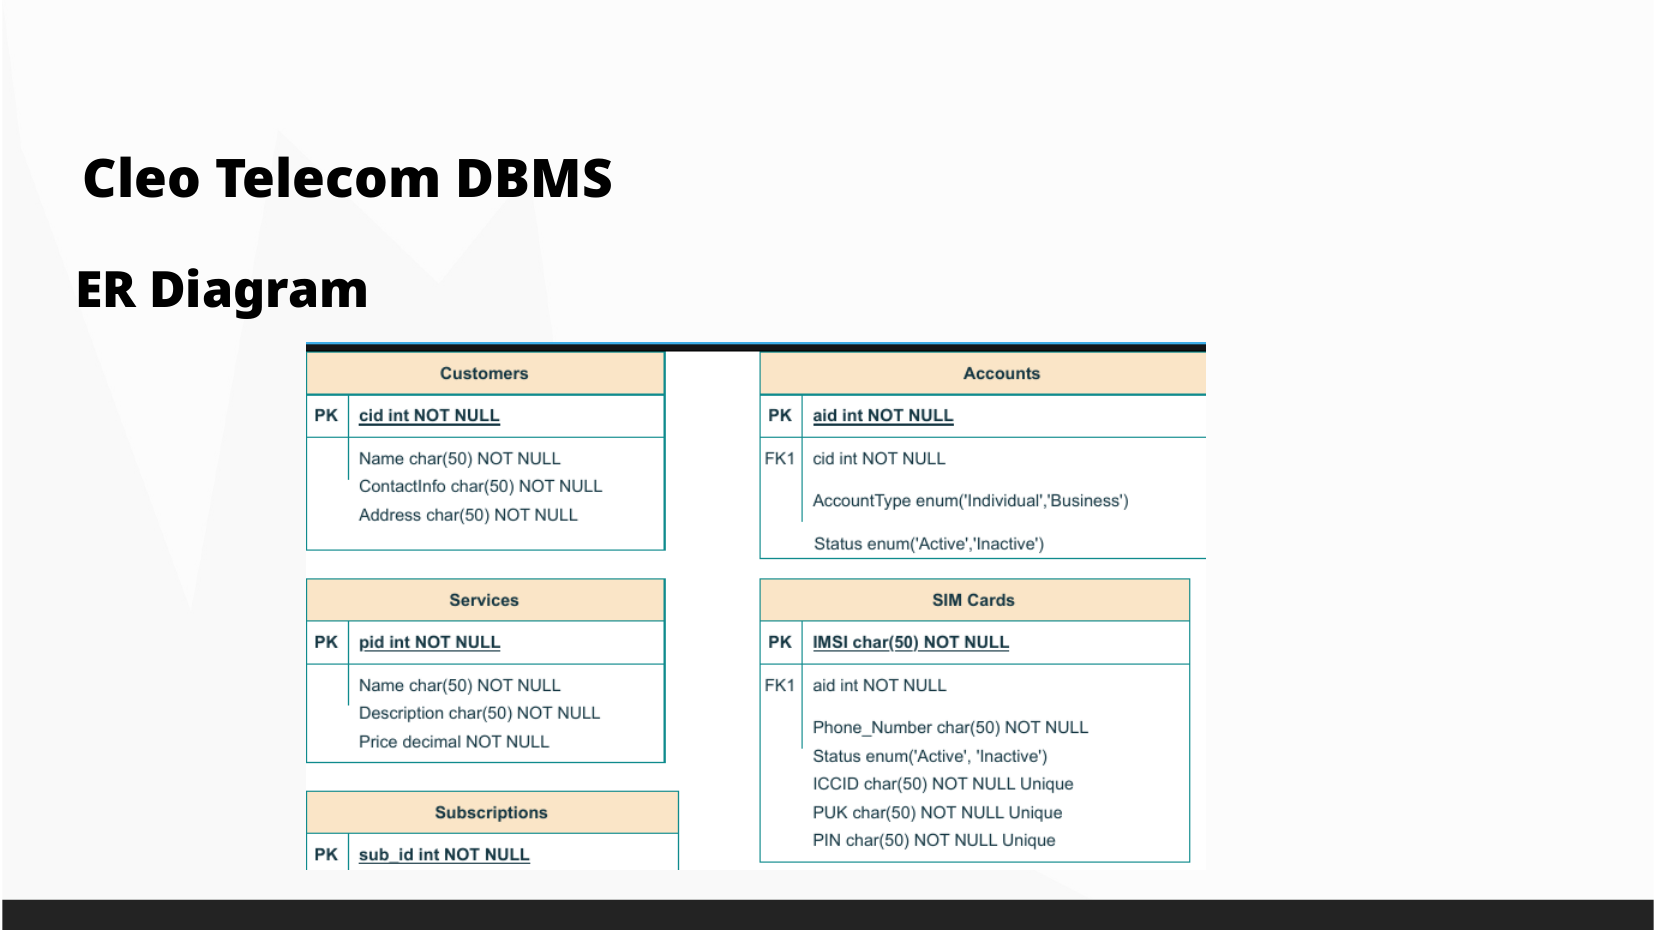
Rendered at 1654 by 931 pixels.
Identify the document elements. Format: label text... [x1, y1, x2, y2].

title Cleo Telecom DBMS [82, 99, 1571, 255]
picture [2, 0, 1654, 931]
subtitle ER Diagram [75, 254, 1516, 662]
